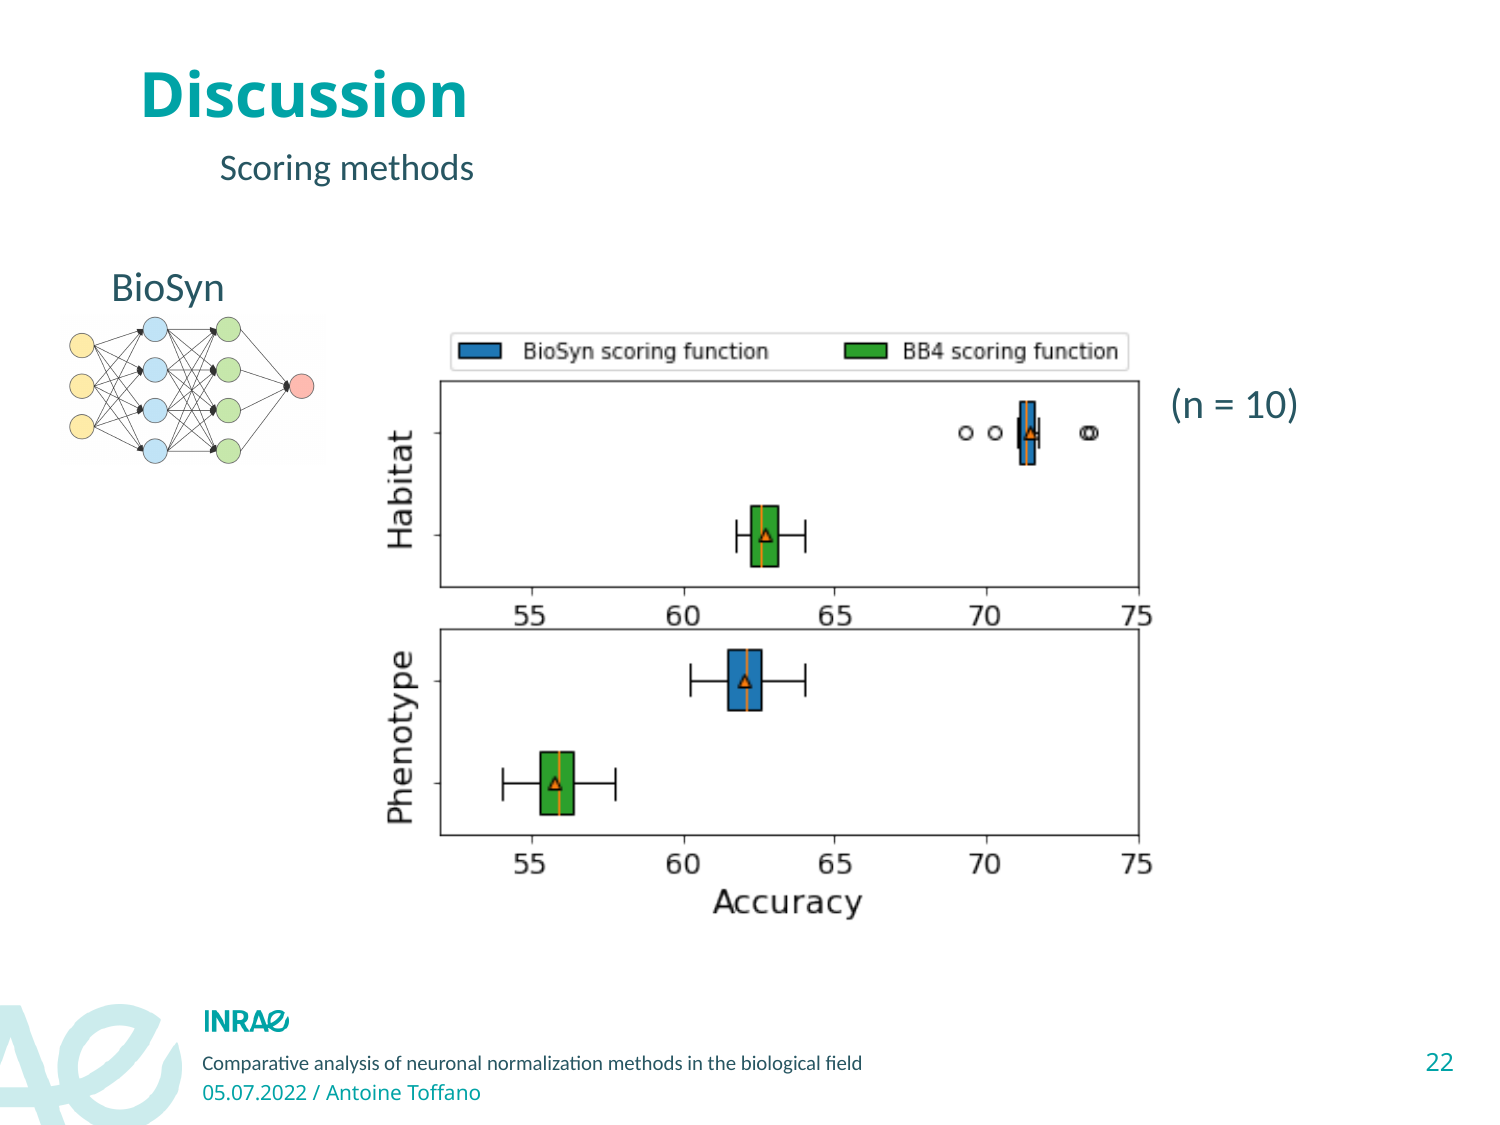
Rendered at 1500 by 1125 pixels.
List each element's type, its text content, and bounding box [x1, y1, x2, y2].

picture [60, 314, 326, 465]
picture [371, 320, 1172, 933]
text_box Scoring methods [205, 140, 1396, 253]
text_box Discussion [139, 24, 1396, 170]
picture [0, 996, 328, 1125]
text_box (n = 10) [1155, 379, 1396, 540]
text_box BioSyn [96, 252, 390, 364]
